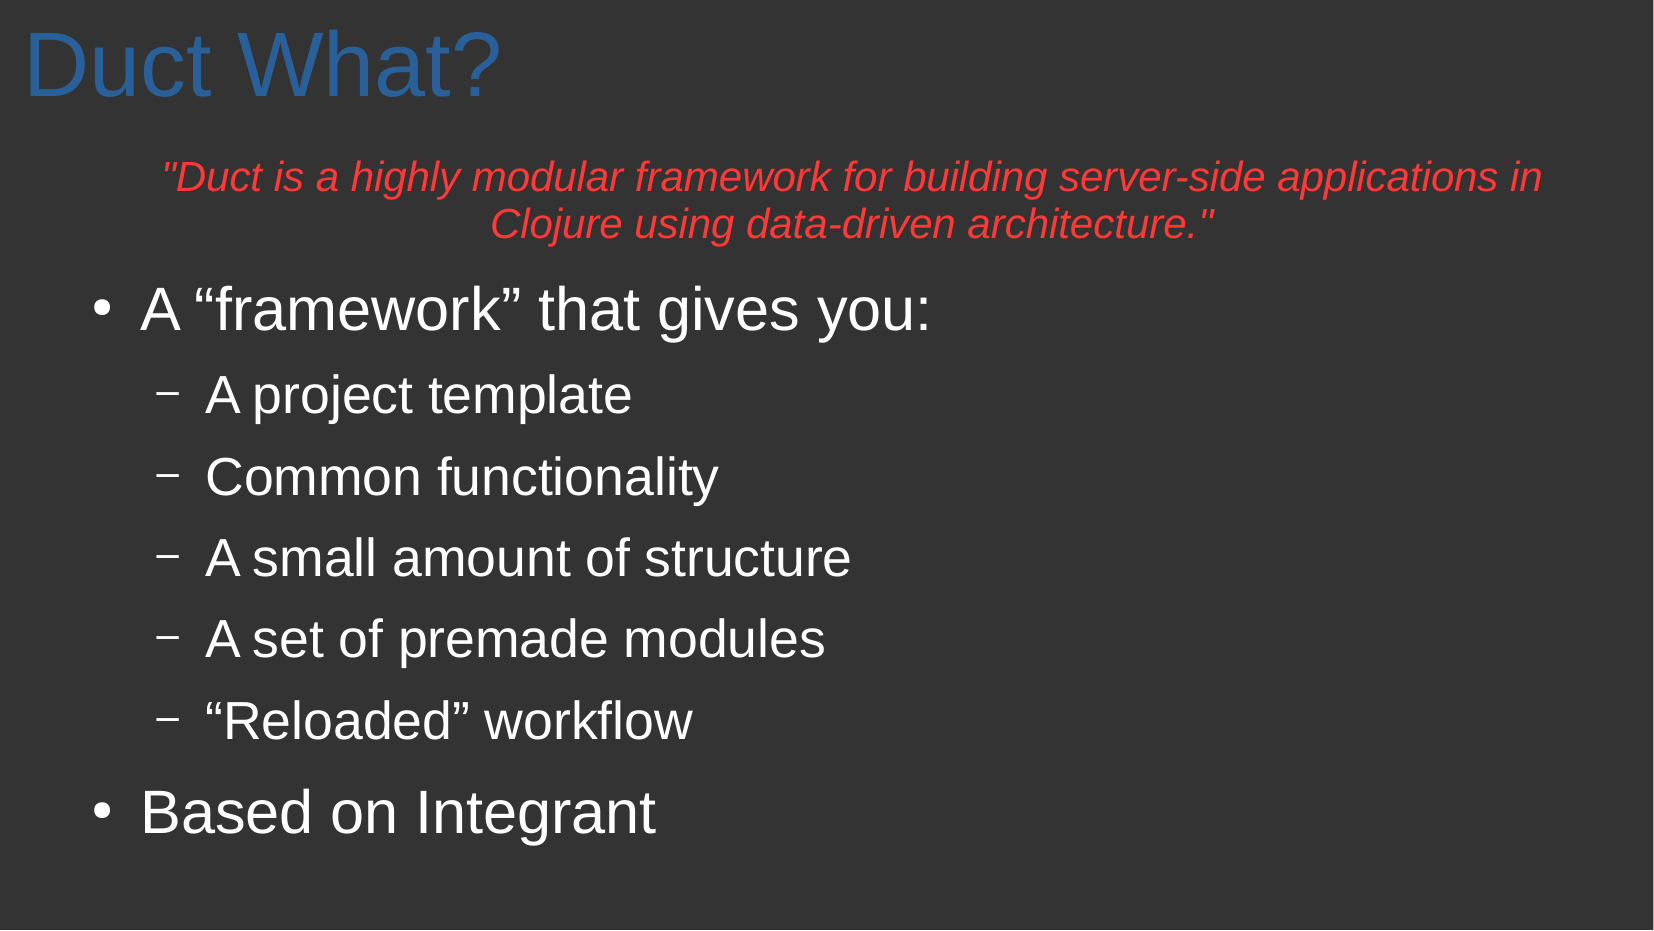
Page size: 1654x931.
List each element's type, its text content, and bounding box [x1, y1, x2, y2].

list "Duct is a highly modular framework for building server-side applications in Clojure using data-driven architecture." A “framework” that gives you: A project template Common functionality A small amount of structure A set of premade modules “Reloaded” workflow Based on Integrant [75, 153, 1564, 851]
title Duct What? [23, 11, 1589, 119]
